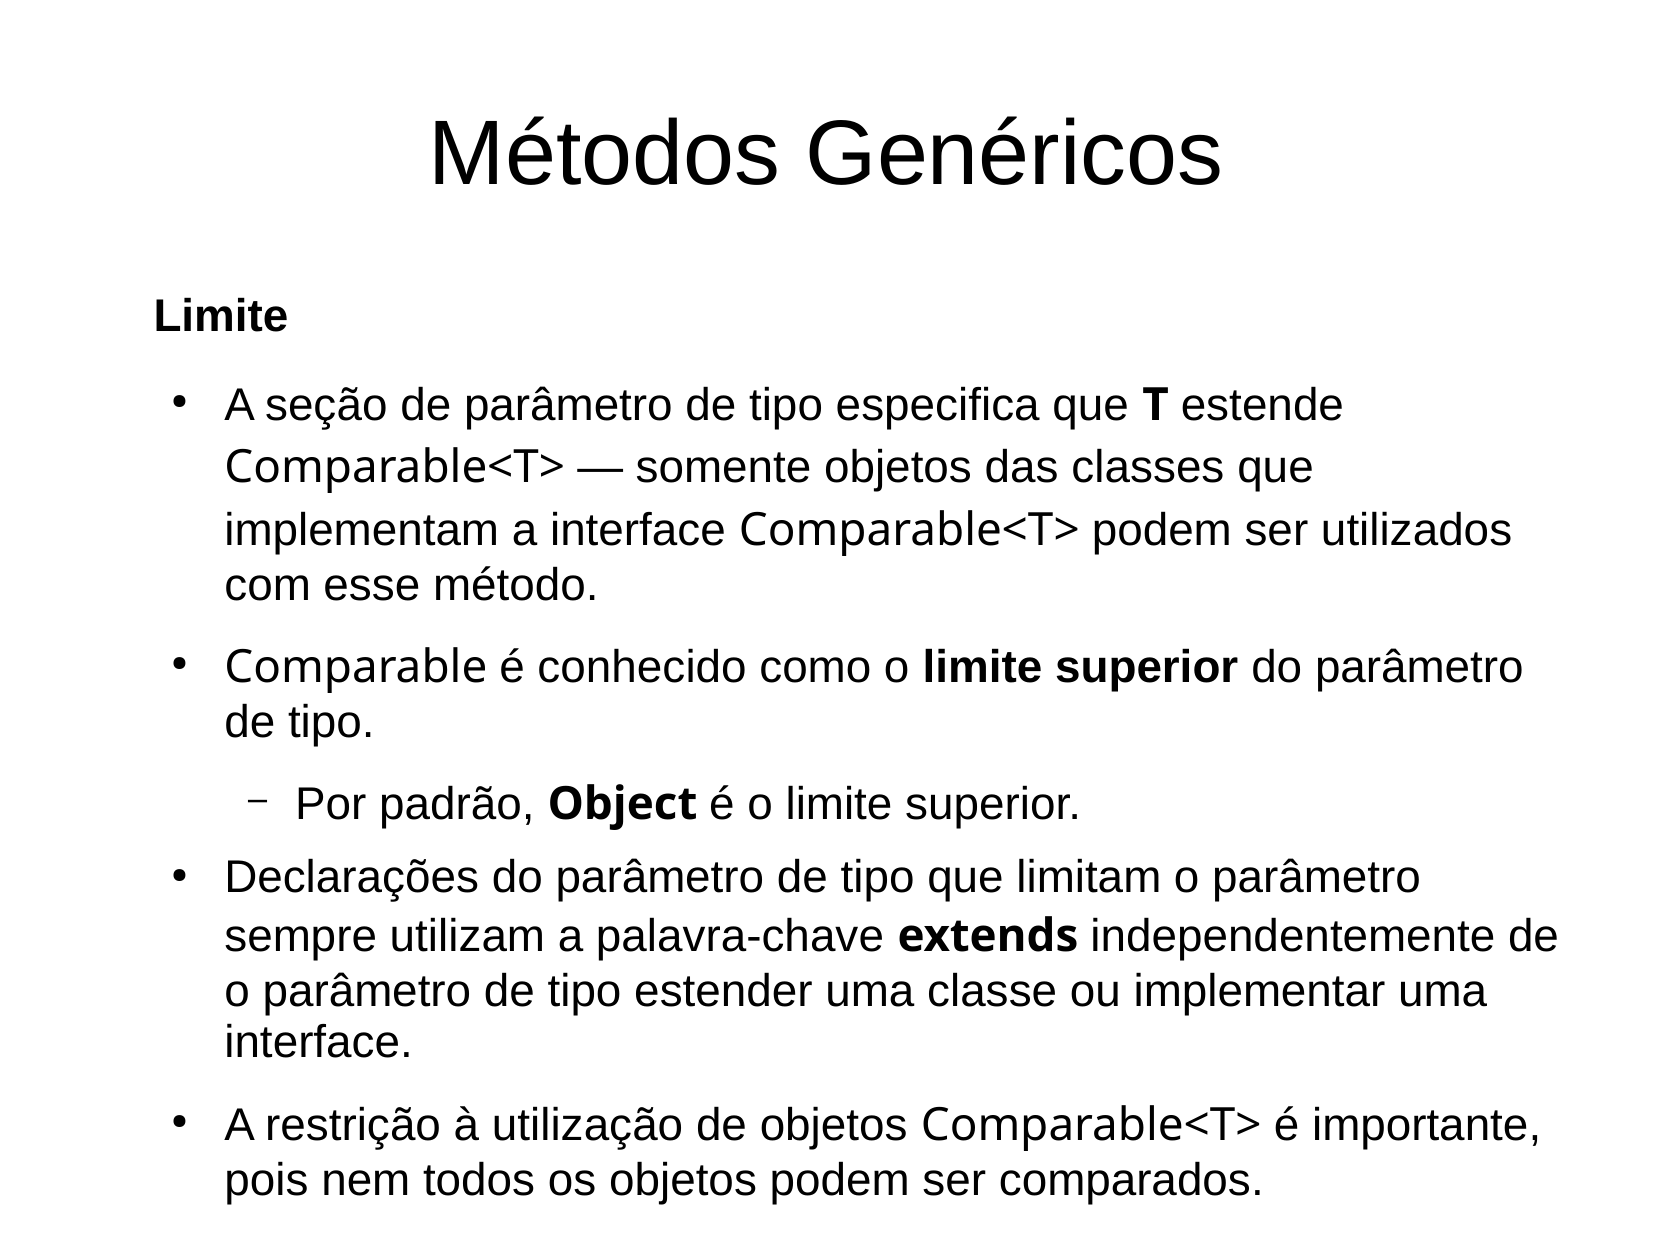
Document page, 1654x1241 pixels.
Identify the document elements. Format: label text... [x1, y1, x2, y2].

list Limite A seção de parâmetro de tipo especifica que T estende Comparable<T> — somente objetos das classes que implementam a interface Comparable<T> podem ser utilizados com esse método. Comparable é conhecido como o limite superior do parâmetro de tipo. Por padrão, Object é o limite superior. Declarações do parâmetro de tipo que limitam o parâmetro sempre utilizam a palavra-chave extends independentemente de o parâmetro de tipo estender uma classe ou implementar uma interface. A restrição à utilização de objetos Comparable<T> é importante, pois nem todos os objetos podem ser comparados. [82, 290, 1571, 1126]
title Métodos Genéricos [82, 49, 1571, 257]
